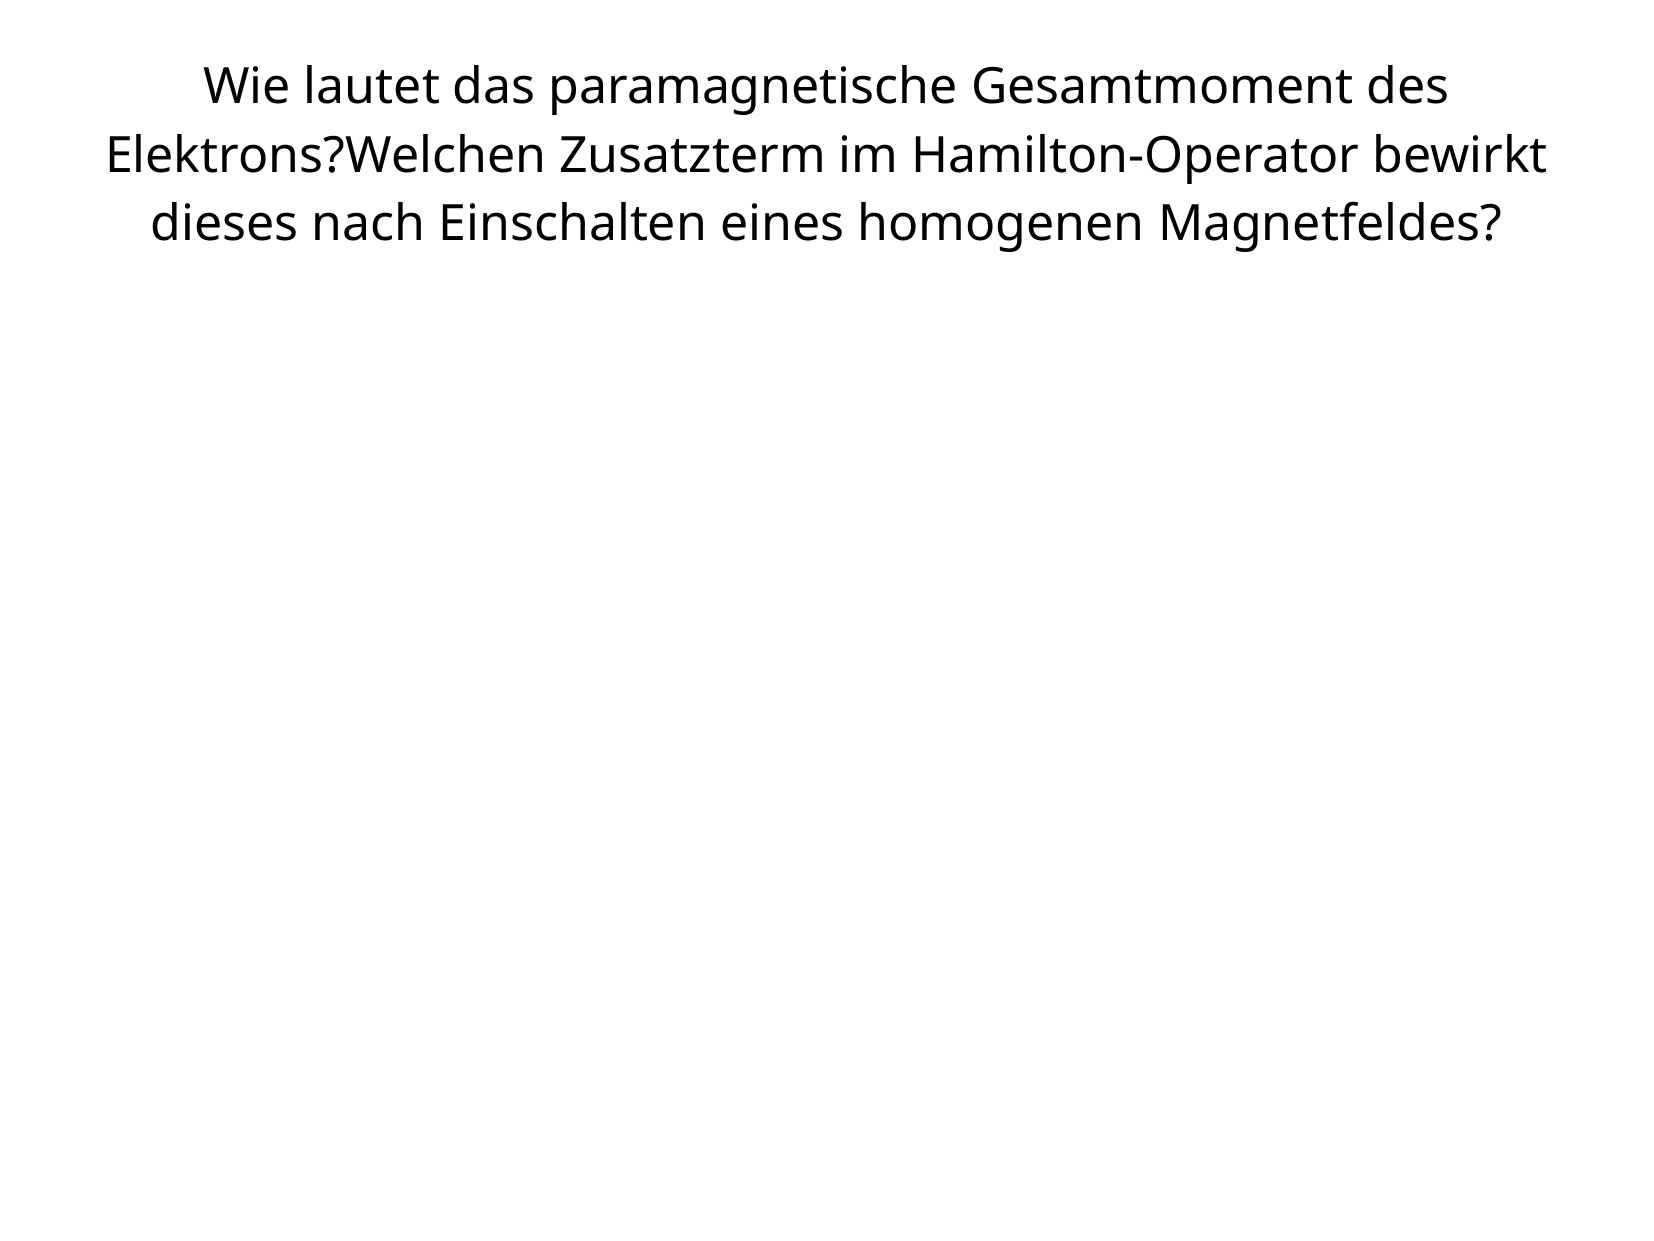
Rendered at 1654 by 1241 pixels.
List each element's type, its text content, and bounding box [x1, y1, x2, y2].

title Wie lautet das paramagnetische Gesamtmoment des Elektrons?Welchen Zusatzterm im Hamilton-Operator bewirkt dieses nach Einschalten eines homogenen Magnetfeldes? [82, 49, 1571, 257]
